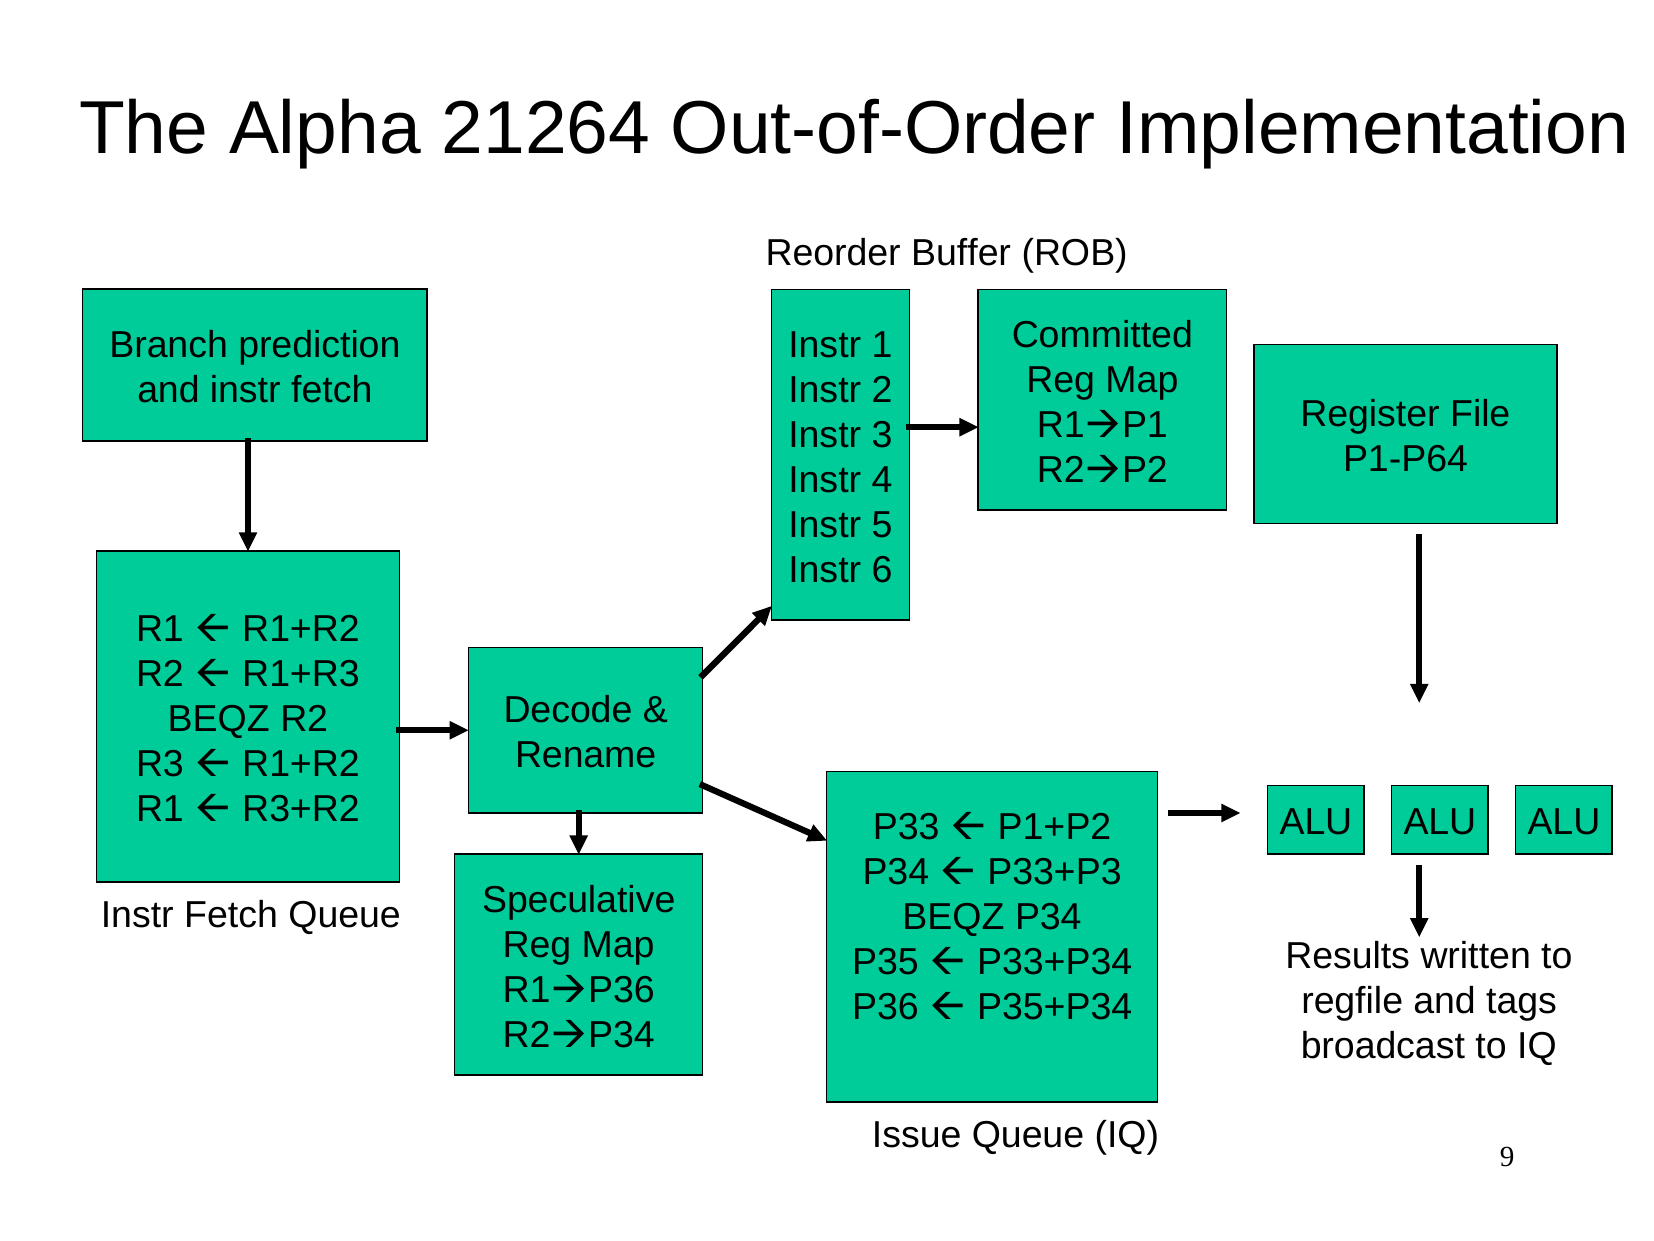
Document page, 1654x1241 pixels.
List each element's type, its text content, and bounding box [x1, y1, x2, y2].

text_box Instr Fetch Queue [85, 881, 416, 943]
text_box Decode & Rename [468, 647, 703, 813]
text_box ALU [1515, 785, 1613, 855]
text_box Issue Queue (IQ) [857, 1102, 1175, 1163]
text_box The Alpha 21264 Out-of-Order Implementation [64, 71, 1646, 177]
text_box Reorder Buffer (ROB) [750, 220, 1143, 281]
text_box Register File P1-P64 [1253, 344, 1557, 524]
text_box Results written to regfile and tags broadcast to IQ [1270, 923, 1588, 1074]
text_box ALU [1267, 785, 1365, 855]
text_box Committed Reg Map R1P1 R2P2 [978, 289, 1227, 510]
text_box ALU [1391, 785, 1489, 855]
text_box P33  P1+P2 P34  P33+P3 BEQZ P34 P35  P33+P34 P36  P35+P34 [826, 771, 1158, 1103]
text_box Branch prediction and instr fetch [82, 289, 428, 441]
text_box <number> [1184, 1129, 1530, 1213]
text_box R1  R1+R2 R2  R1+R3 BEQZ R2 R3  R1+R2 R1  R3+R2 [96, 551, 400, 881]
text_box Speculative Reg Map R1P36 R2P34 [454, 854, 703, 1075]
text_box Instr 1 Instr 2 Instr 3 Instr 4 Instr 5 Instr 6 [771, 289, 910, 621]
